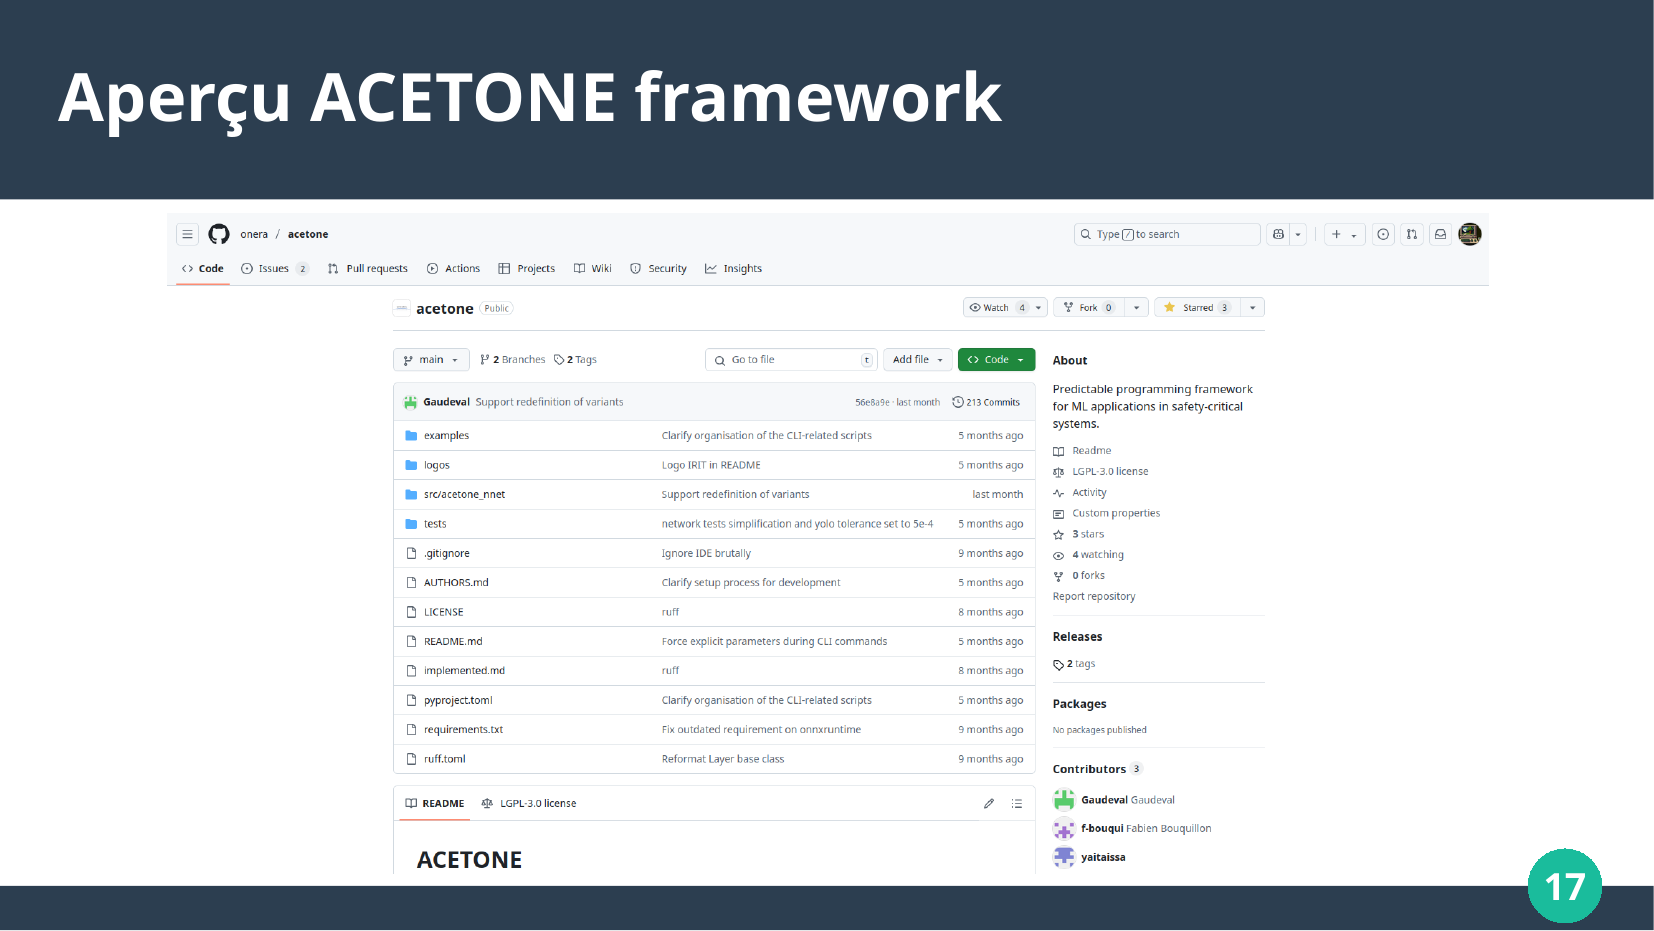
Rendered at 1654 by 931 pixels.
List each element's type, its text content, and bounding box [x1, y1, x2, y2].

title Aperçu ACETONE framework [59, 37, 1595, 155]
picture [167, 213, 1489, 874]
